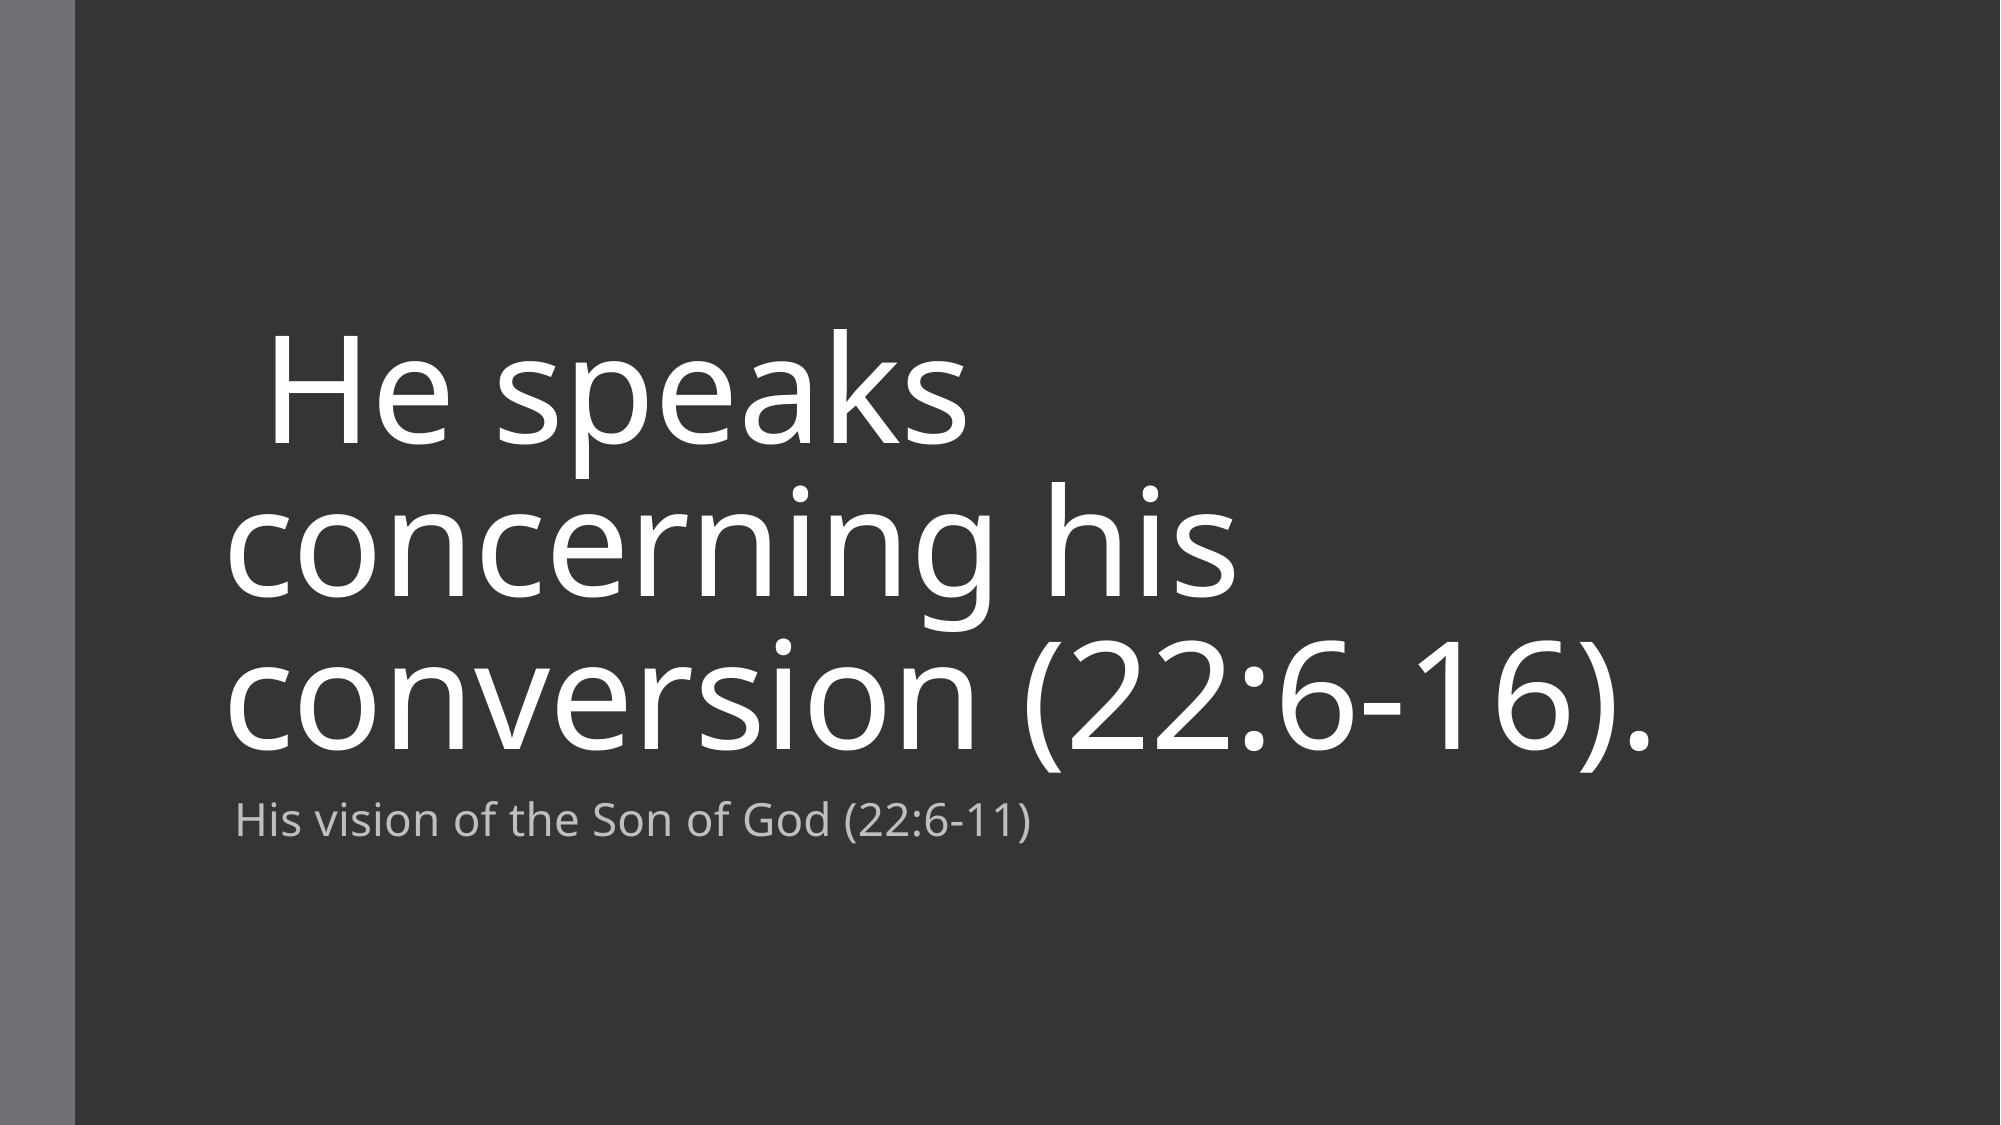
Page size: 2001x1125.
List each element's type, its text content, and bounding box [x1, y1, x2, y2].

title He speaks concerning his conversion (22:6-16). [206, 124, 1752, 787]
subtitle His vision of the Son of God (22:6-11) [206, 787, 1752, 1066]
